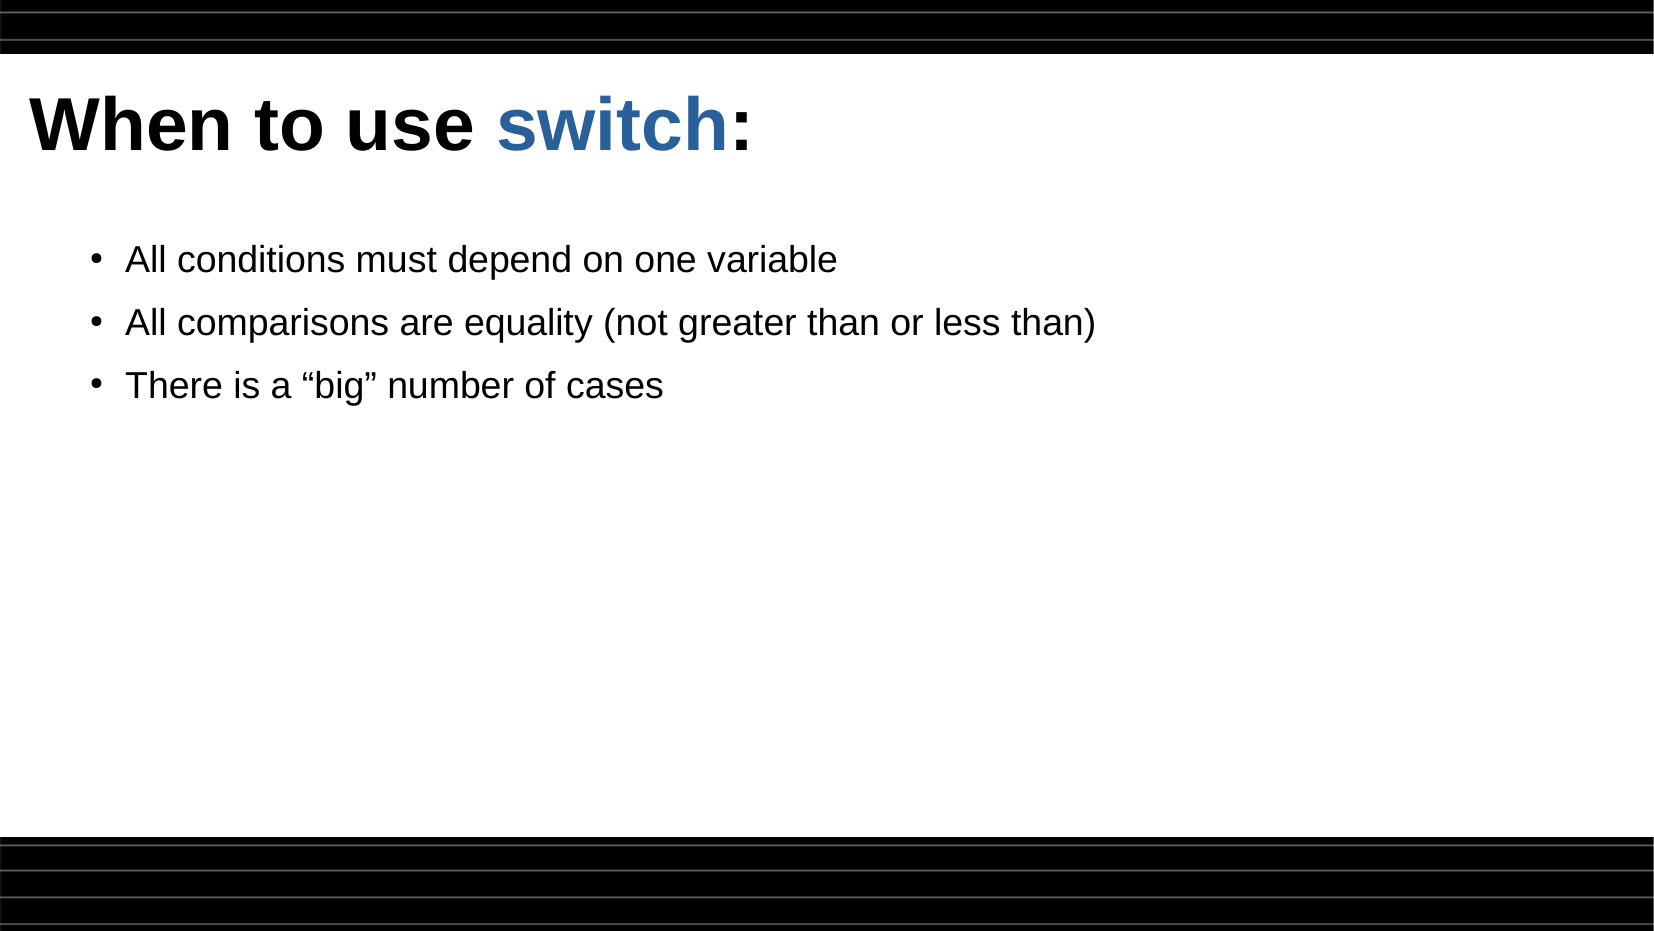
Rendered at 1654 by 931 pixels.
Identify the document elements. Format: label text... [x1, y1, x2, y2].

picture [0, 837, 1654, 931]
picture [0, 0, 1654, 54]
text_box When to use switch: [15, 75, 1591, 174]
text_box All conditions must depend on one variable All comparisons are equality (not greater than or less than) There is a “big” number of cases [75, 210, 1606, 414]
